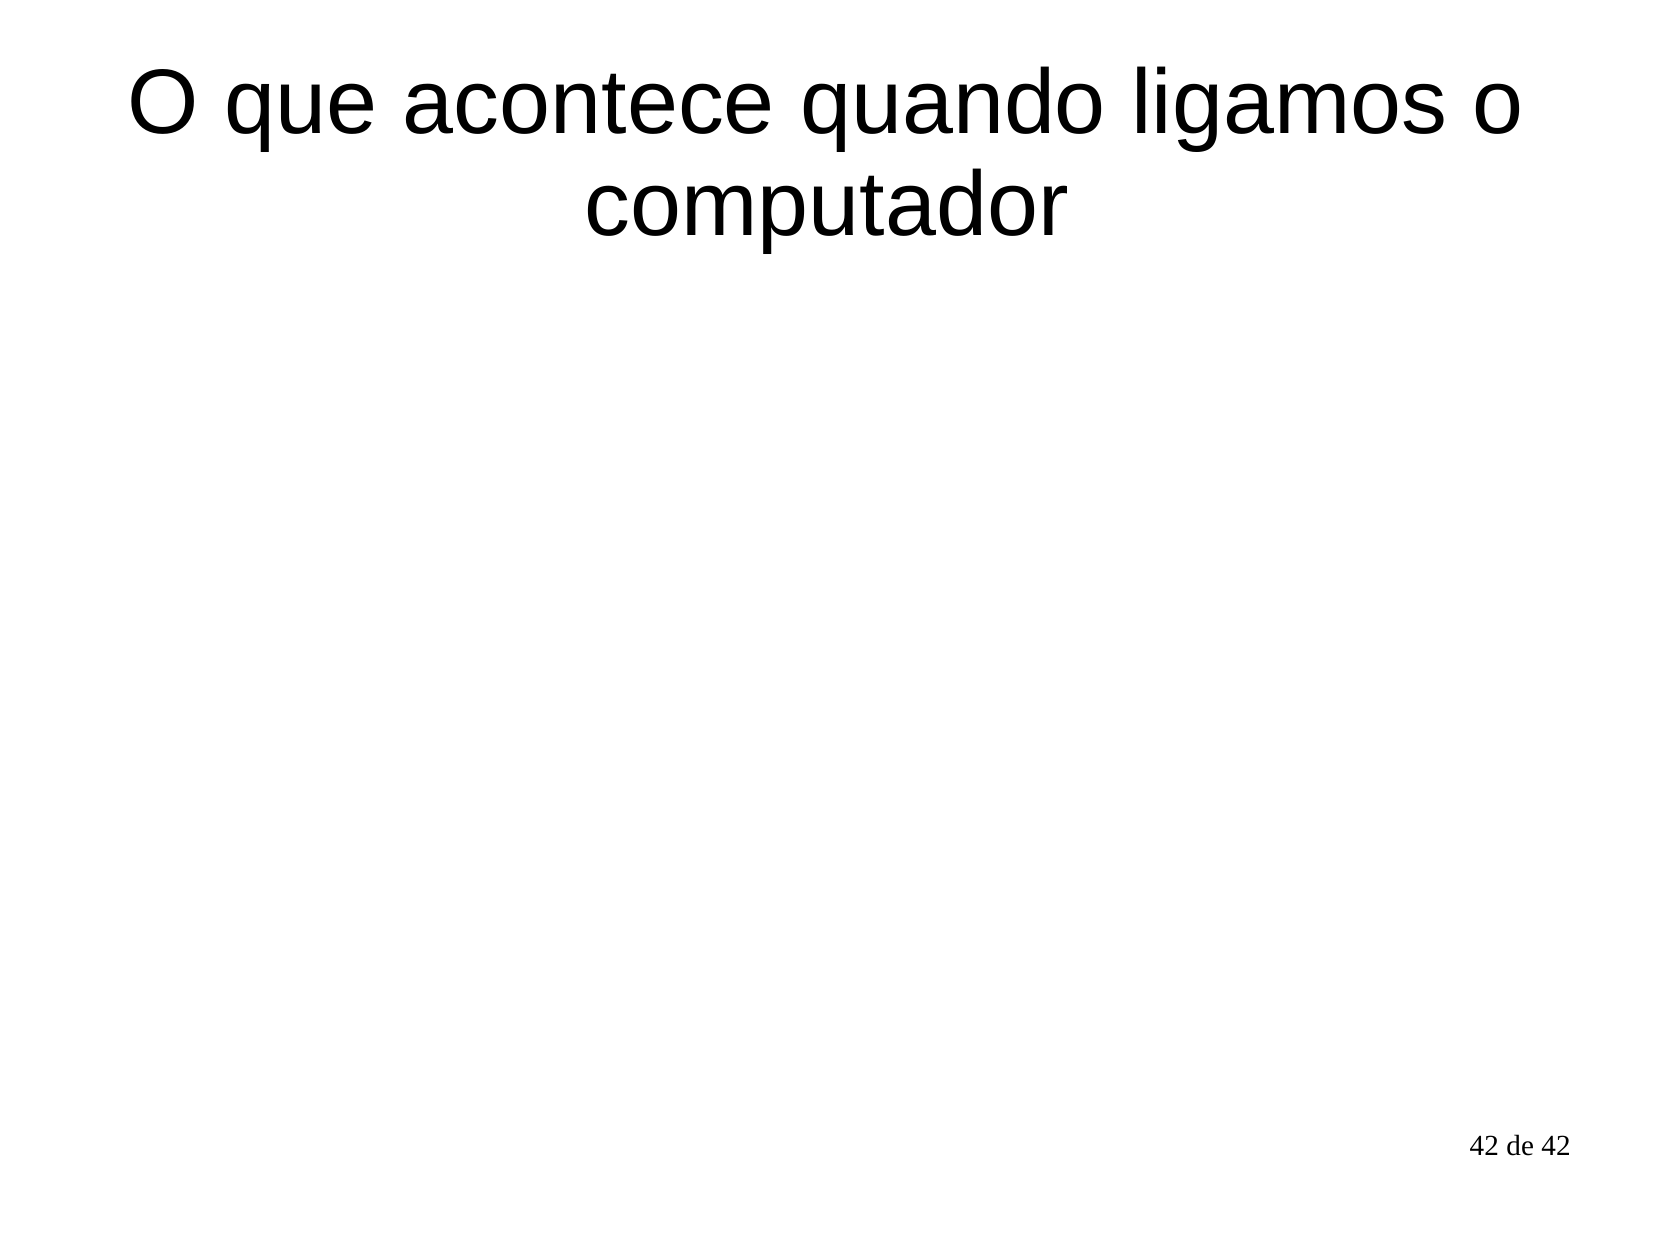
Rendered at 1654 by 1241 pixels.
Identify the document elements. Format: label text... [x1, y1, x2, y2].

title O que acontece quando ligamos o computador [82, 49, 1571, 257]
